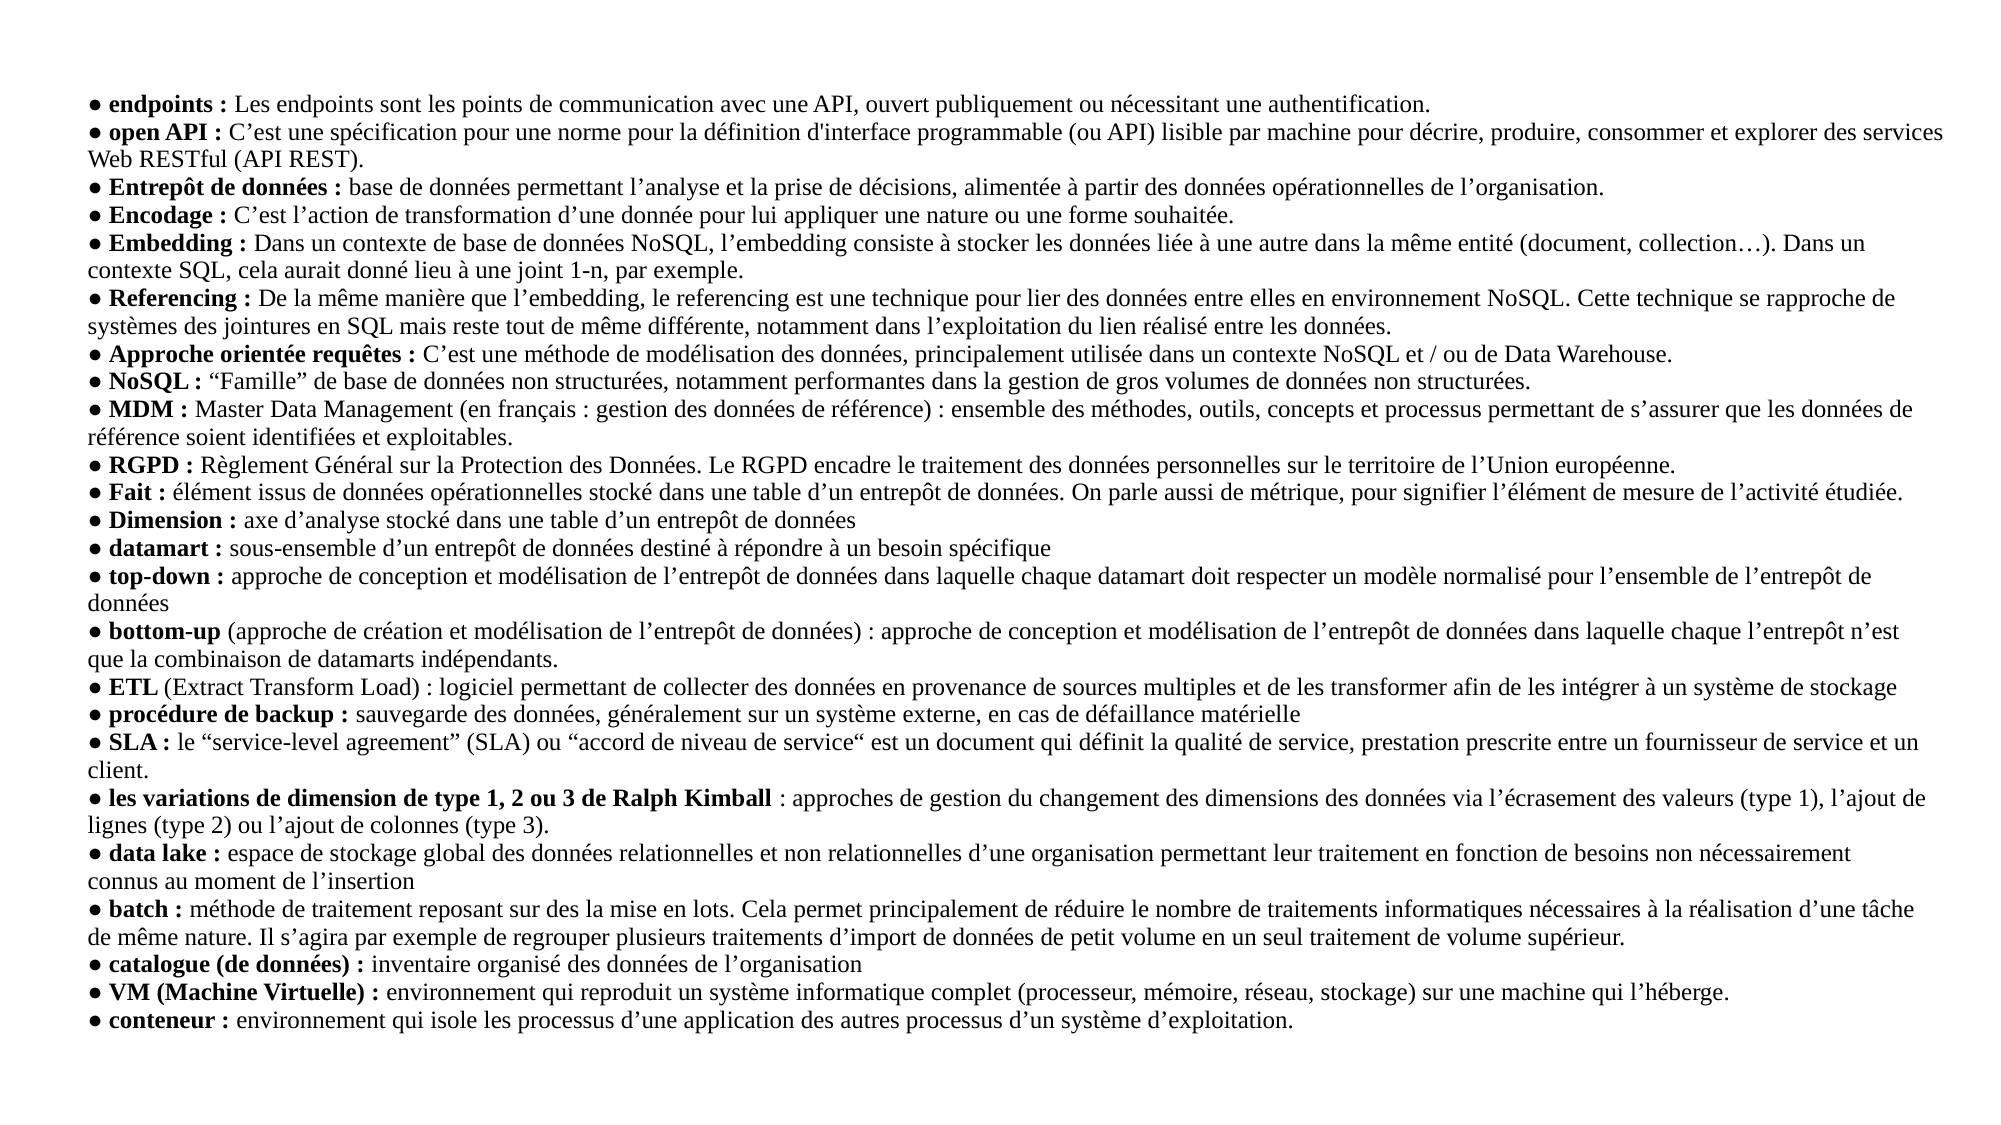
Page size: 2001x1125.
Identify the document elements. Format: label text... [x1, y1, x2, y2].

text_box ● endpoints : Les endpoints sont les points de communication avec une API, ouvert publiquement ou nécessitant une authentification. ● open API : C’est une spécification pour une norme pour la définition d'interface programmable (ou API) lisible par machine pour décrire, produire, consommer et explorer des services Web RESTful (API REST). ● Entrepôt de données : base de données permettant l’analyse et la prise de décisions, alimentée à partir des données opérationnelles de l’organisation. ● Encodage : C’est l’action de transformation d’une donnée pour lui appliquer une nature ou une forme souhaitée. ● Embedding : Dans un contexte de base de données NoSQL, l’embedding consiste à stocker les données liée à une autre dans la même entité (document, collection…). Dans un contexte SQL, cela aurait donné lieu à une joint 1-n, par exemple. ● Referencing : De la même manière que l’embedding, le referencing est une technique pour lier des données entre elles en environnement NoSQL. Cette technique se rapproche de systèmes des jointures en SQL mais reste tout de même différente, notamment dans l’exploitation du lien réalisé entre les données. ● Approche orientée requêtes : C’est une méthode de modélisation des données, principalement utilisée dans un contexte NoSQL et / ou de Data Warehouse. ● NoSQL : “Famille” de base de données non structurées, notamment performantes dans la gestion de gros volumes de données non structurées. ● MDM : Master Data Management (en français : gestion des données de référence) : ensemble des méthodes, outils, concepts et processus permettant de s’assurer que les données de référence soient identifiées et exploitables. ● RGPD : Règlement Général sur la Protection des Données. Le RGPD encadre le traitement des données personnelles sur le territoire de l’Union européenne. ● Fait : élément issus de données opérationnelles stocké dans une table d’un entrepôt de données. On parle aussi de métrique, pour signifier l’élément de mesure de l’activité étudiée. ● Dimension : axe d’analyse stocké dans une table d’un entrepôt de données ● datamart : sous-ensemble d’un entrepôt de données destiné à répondre à un besoin spécifique ● top-down : approche de conception et modélisation de l’entrepôt de données dans laquelle chaque datamart doit respecter un modèle normalisé pour l’ensemble de l’entrepôt de données ● bottom-up (approche de création et modélisation de l’entrepôt de données) : approche de conception et modélisation de l’entrepôt de données dans laquelle chaque l’entrepôt n’est que la combinaison de datamarts indépendants. ● ETL (Extract Transform Load) : logiciel permettant de collecter des données en provenance de sources multiples et de les transformer afin de les intégrer à un système de stockage ● procédure de backup : sauvegarde des données, généralement sur un système externe, en cas de défaillance matérielle ● SLA : le “service-level agreement” (SLA) ou “accord de niveau de service“ est un document qui définit la qualité de service, prestation prescrite entre un fournisseur de service et un client. ● les variations de dimension de type 1, 2 ou 3 de Ralph Kimball : approches de gestion du changement des dimensions des données via l’écrasement des valeurs (type 1), l’ajout de lignes (type 2) ou l’ajout de colonnes (type 3). ● data lake : espace de stockage global des données relationnelles et non relationnelles d’une organisation permettant leur traitement en fonction de besoins non nécessairement connus au moment de l’insertion ● batch : méthode de traitement reposant sur des la mise en lots. Cela permet principalement de réduire le nombre de traitements informatiques nécessaires à la réalisation d’une tâche de même nature. Il s’agira par exemple de regrouper plusieurs traitements d’import de données de petit volume en un seul traitement de volume supérieur. ● catalogue (de données) : inventaire organisé des données de l’organisation ● VM (Machine Virtuelle) : environnement qui reproduit un système informatique complet (processeur, mémoire, réseau, stockage) sur une machine qui l’héberge. ● conteneur : environnement qui isole les processus d’une application des autres processus d’un système d’exploitation. [72, 82, 1973, 1079]
